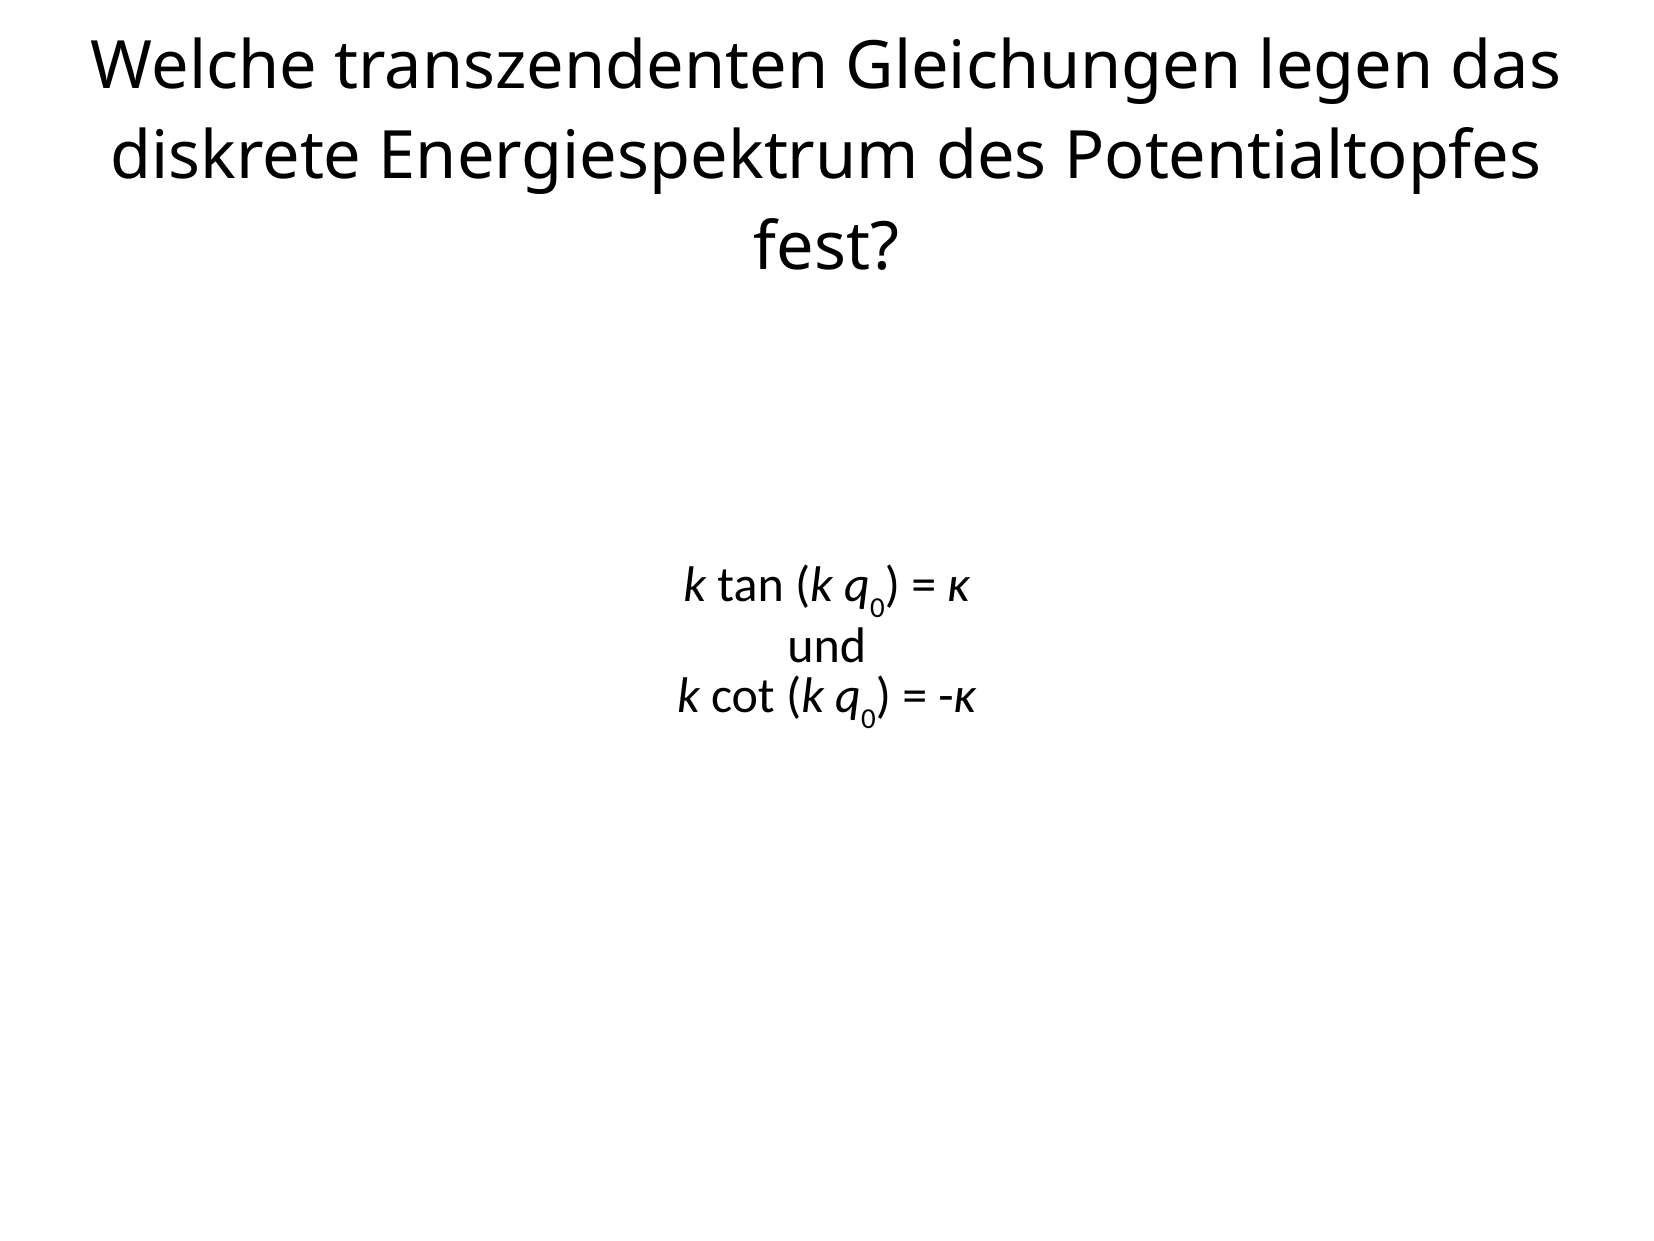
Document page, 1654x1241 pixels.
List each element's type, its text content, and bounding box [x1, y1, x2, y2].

title Welche transzendenten Gleichungen legen das diskrete Energiespektrum des Potentialtopfes fest? [82, 49, 1571, 257]
subtitle k tan (k q0) = κ und k cot (k q0) = -κ [82, 290, 1571, 1010]
